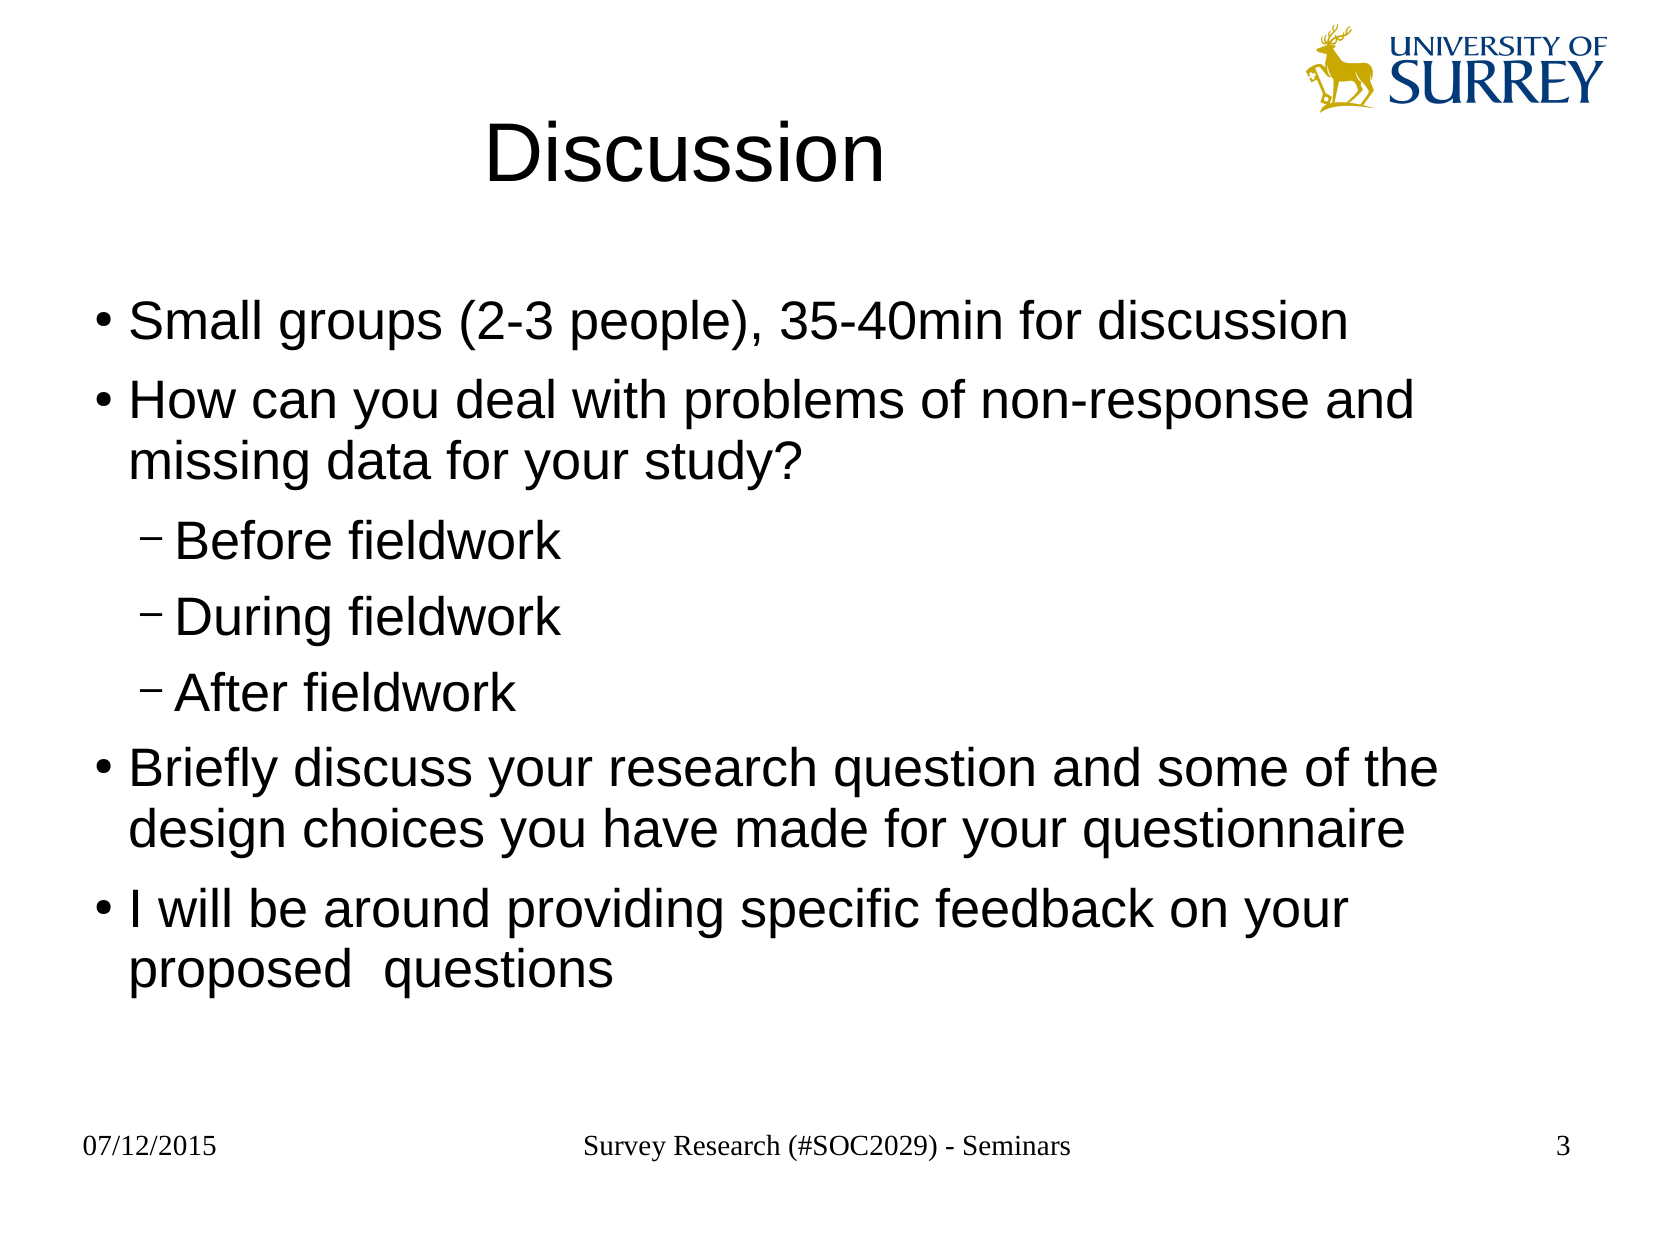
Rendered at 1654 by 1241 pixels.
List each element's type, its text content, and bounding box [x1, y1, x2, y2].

title Discussion [0, 49, 1430, 257]
picture [1306, 23, 1607, 113]
list Small groups (2-3 people), 35-40min for discussion How can you deal with problems of non-response and missing data for your study? Before fieldwork During fieldwork After fieldwork Briefly discuss your research question and some of the design choices you have made for your questionnaire I will be around providing specific feedback on your proposed questions [82, 290, 1571, 1010]
